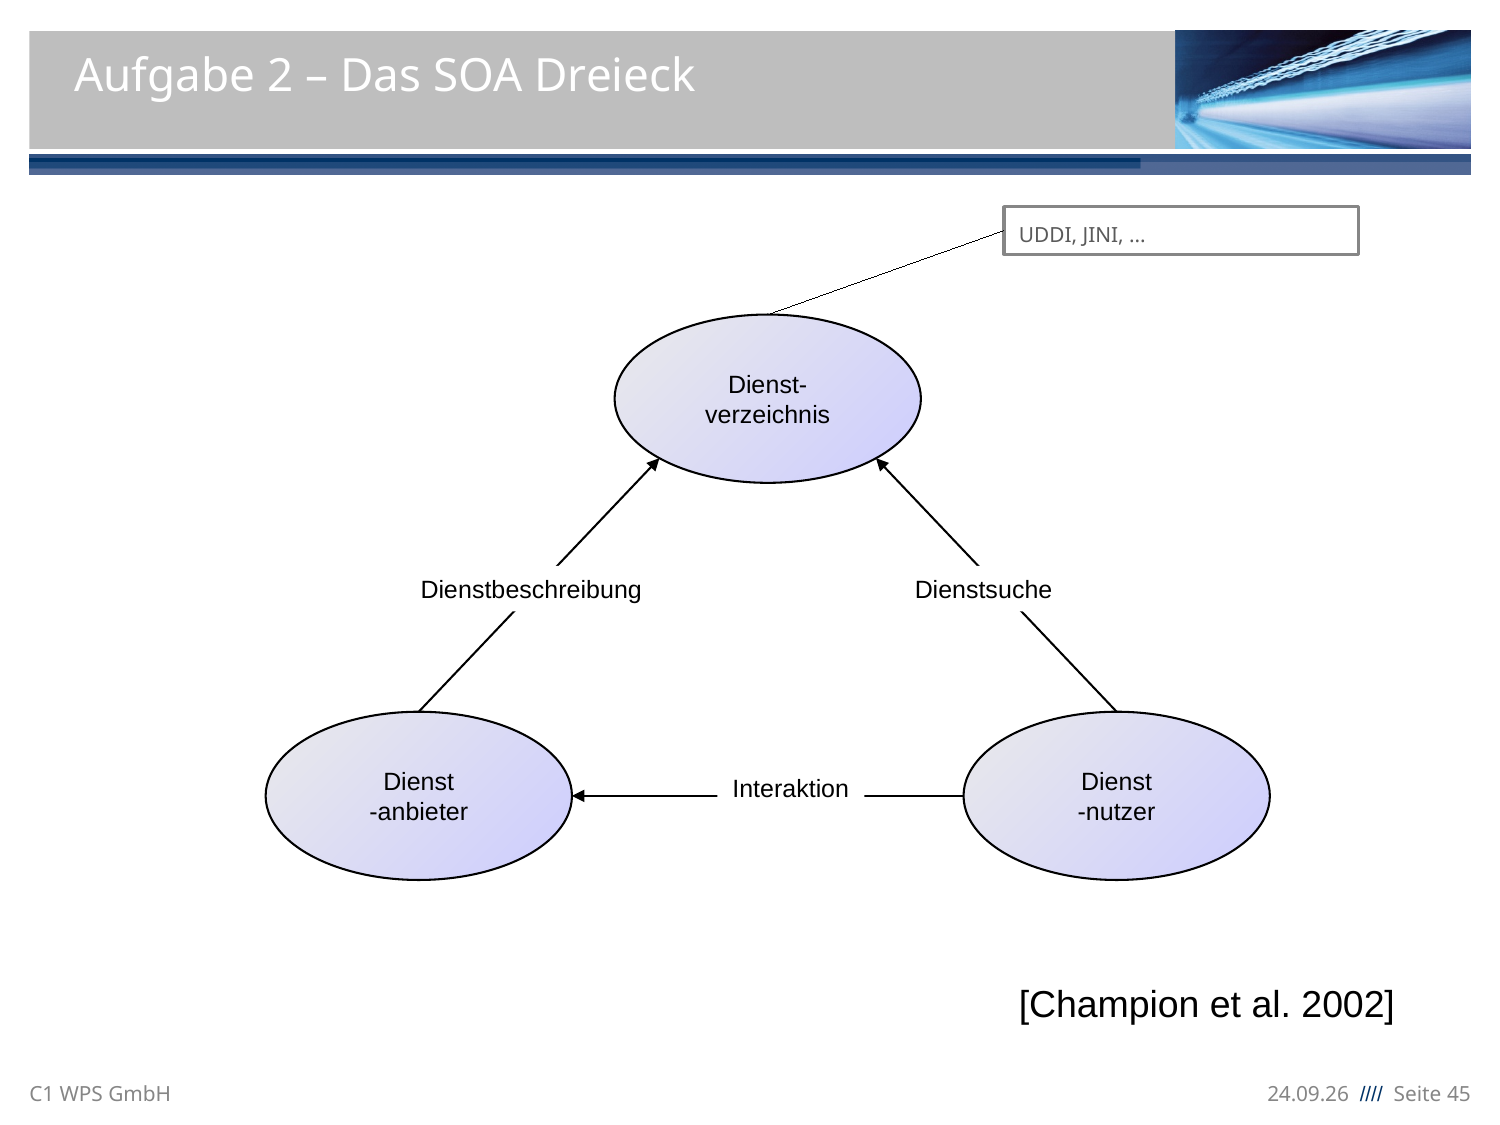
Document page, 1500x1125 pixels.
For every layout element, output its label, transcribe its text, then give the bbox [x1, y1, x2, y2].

text_box Dienst- verzeichnis [614, 314, 921, 483]
text_box [Champion et al. 2002] [1003, 976, 1418, 1034]
title SOA Dreieck – Konzeptionelle Architektur [147, 12, 1425, 177]
picture [1425, 30, 1471, 149]
picture [29, 154, 147, 175]
text_box Interaktion [717, 764, 865, 811]
text_box Dienst -anbieter [265, 711, 572, 880]
picture [1425, 154, 1471, 175]
title Aufgabe 2 – Das SOA Dreieck [29, 31, 1176, 149]
text_box UDDI, JINI, ... [1003, 206, 1358, 254]
text_box Dienstbeschreibung [405, 565, 658, 612]
text_box Dienstsuche [900, 565, 1068, 612]
text_box Dienst -nutzer [963, 711, 1270, 880]
